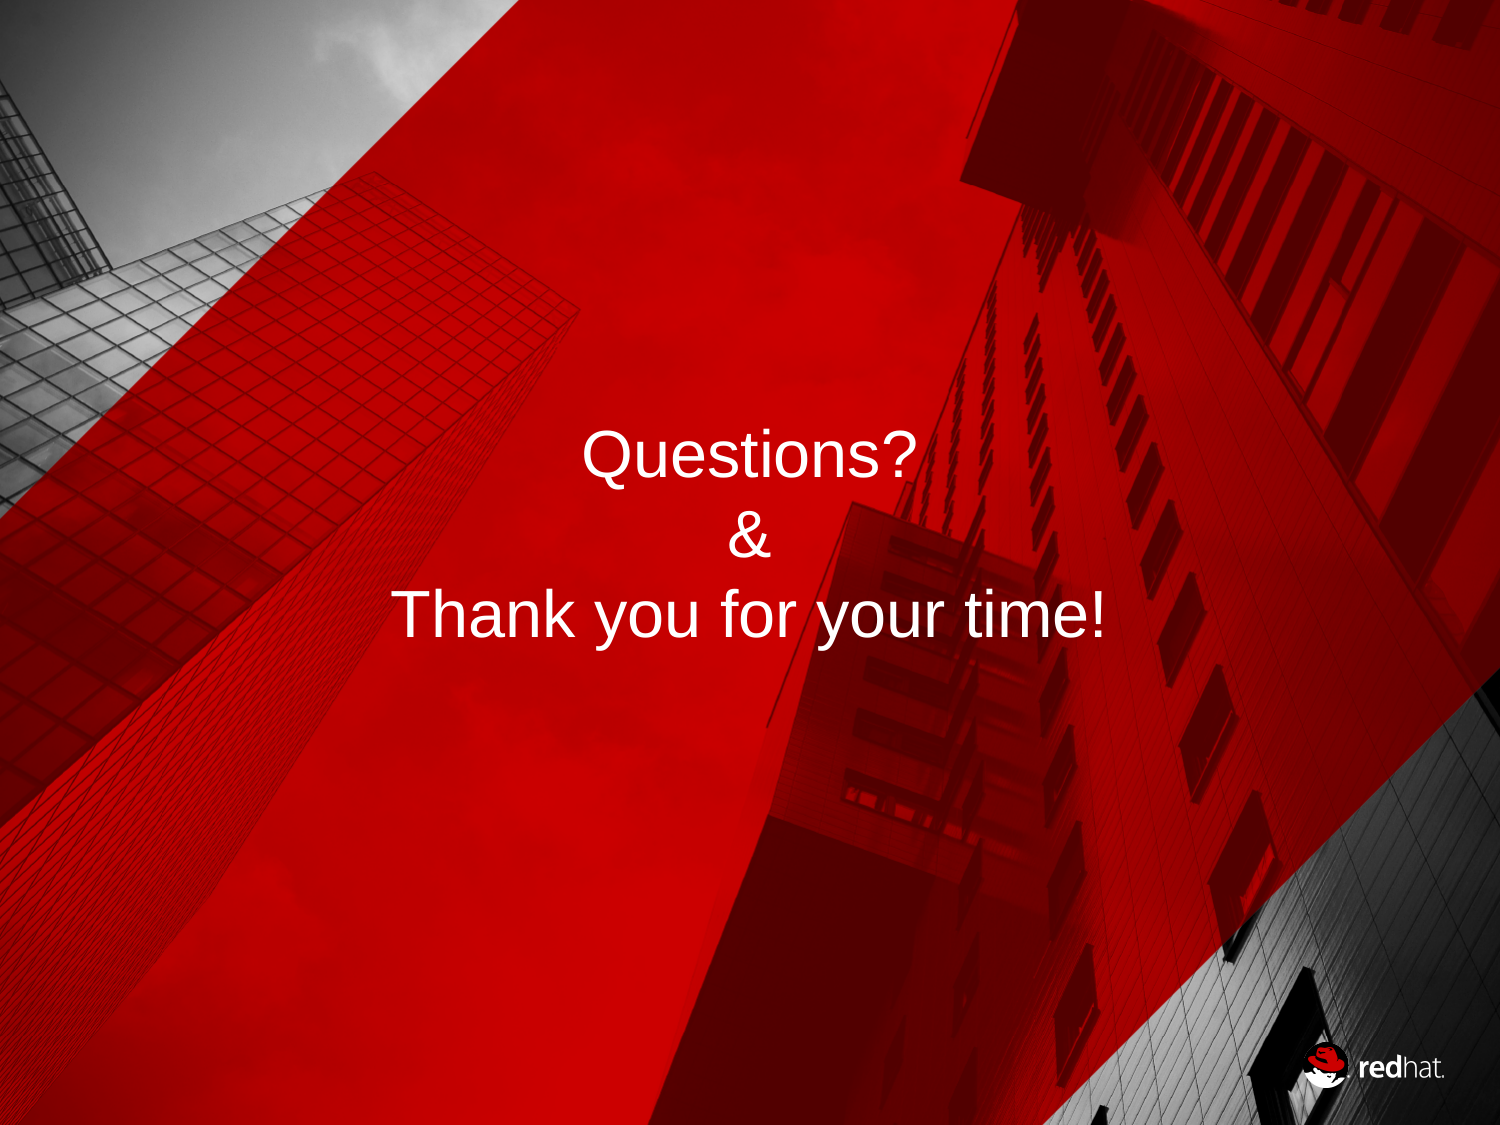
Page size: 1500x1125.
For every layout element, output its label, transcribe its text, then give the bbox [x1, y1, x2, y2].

title Questions? & Thank you for your time! [112, 437, 1388, 625]
picture [0, 0, 1500, 1125]
